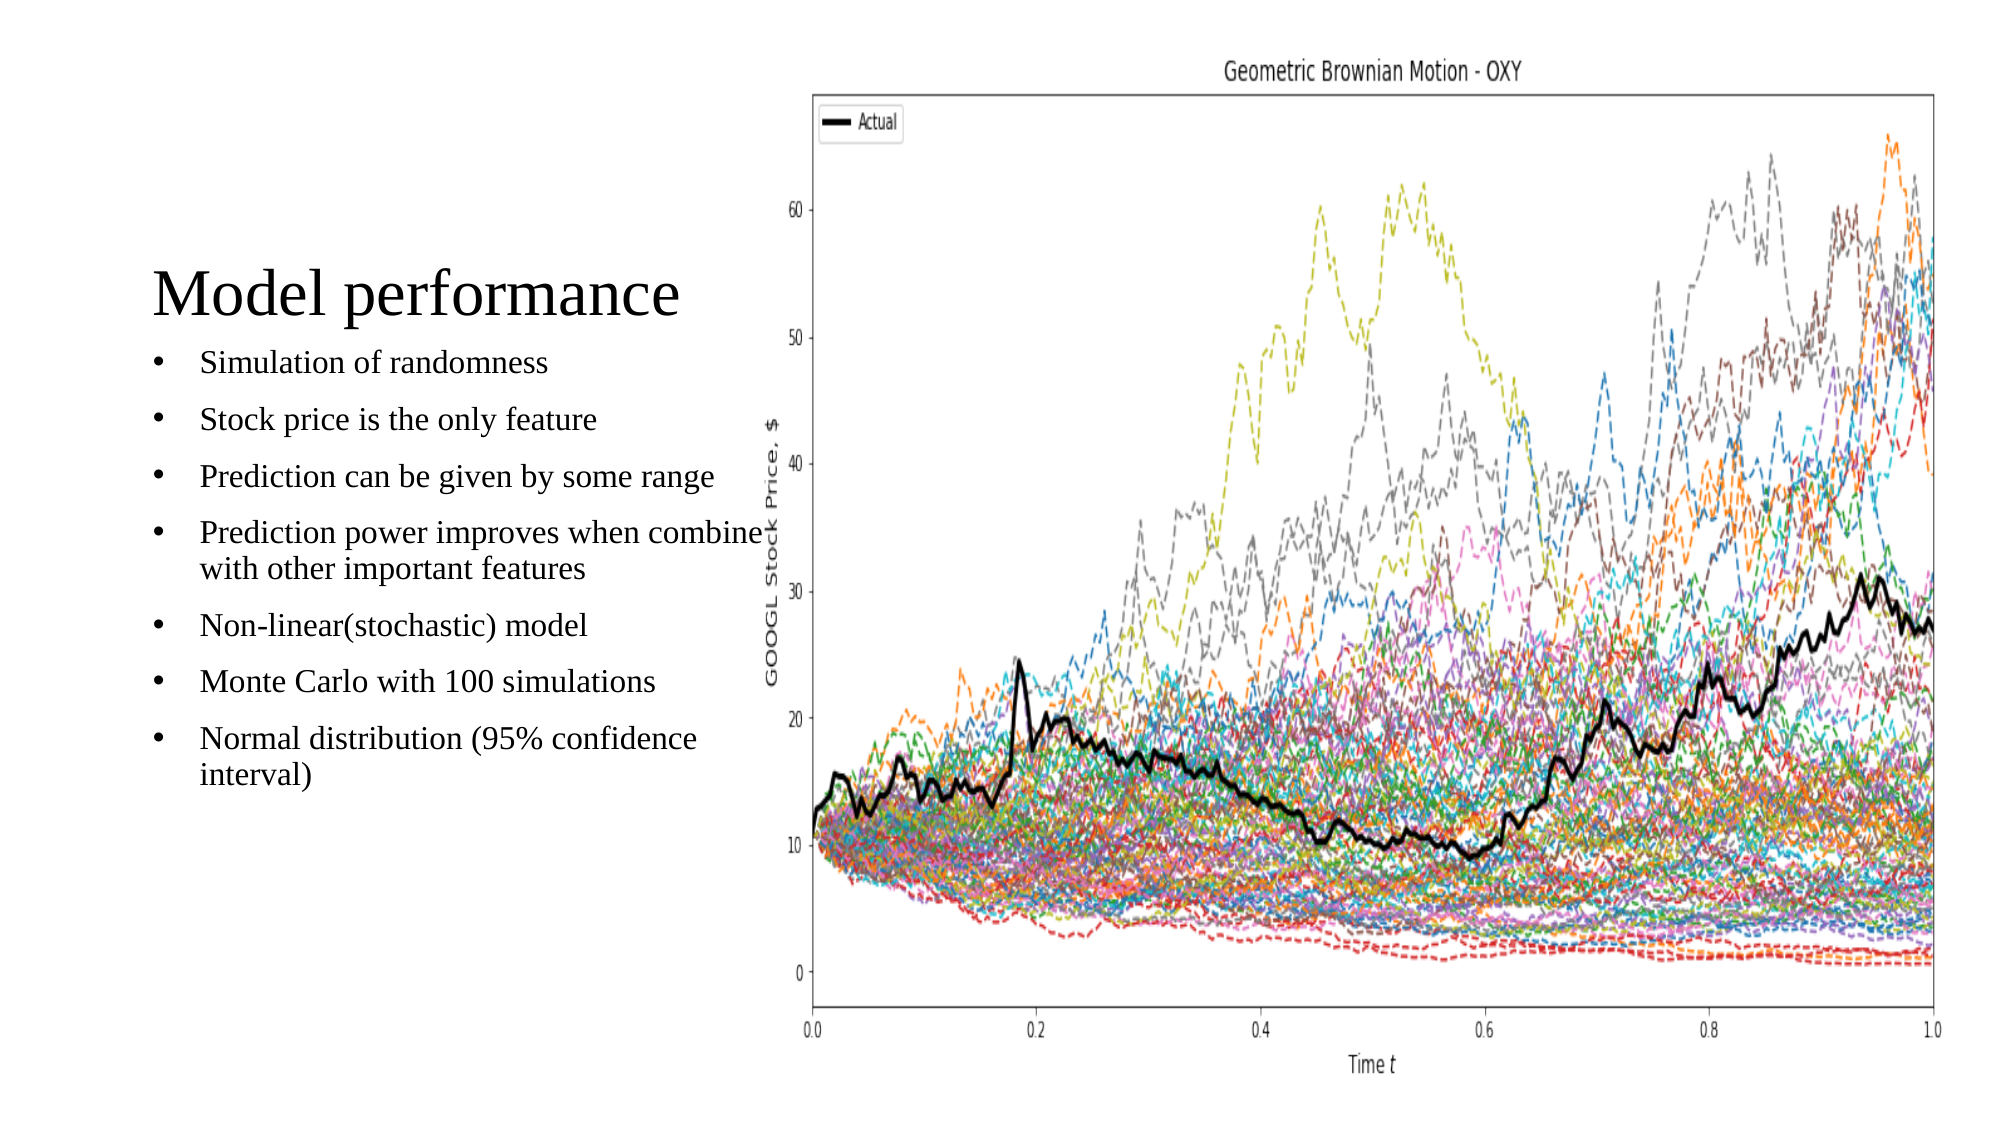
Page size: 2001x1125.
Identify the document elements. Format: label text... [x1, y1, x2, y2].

list Simulation of randomness Stock price is the only feature Prediction can be given by some range Prediction power improves when combine with other important features Non-linear(stochastic) model Monte Carlo with 100 simulations Normal distribution (95% confidence interval) [137, 337, 783, 963]
picture [757, 44, 1951, 1096]
title Model performance [137, 75, 757, 337]
